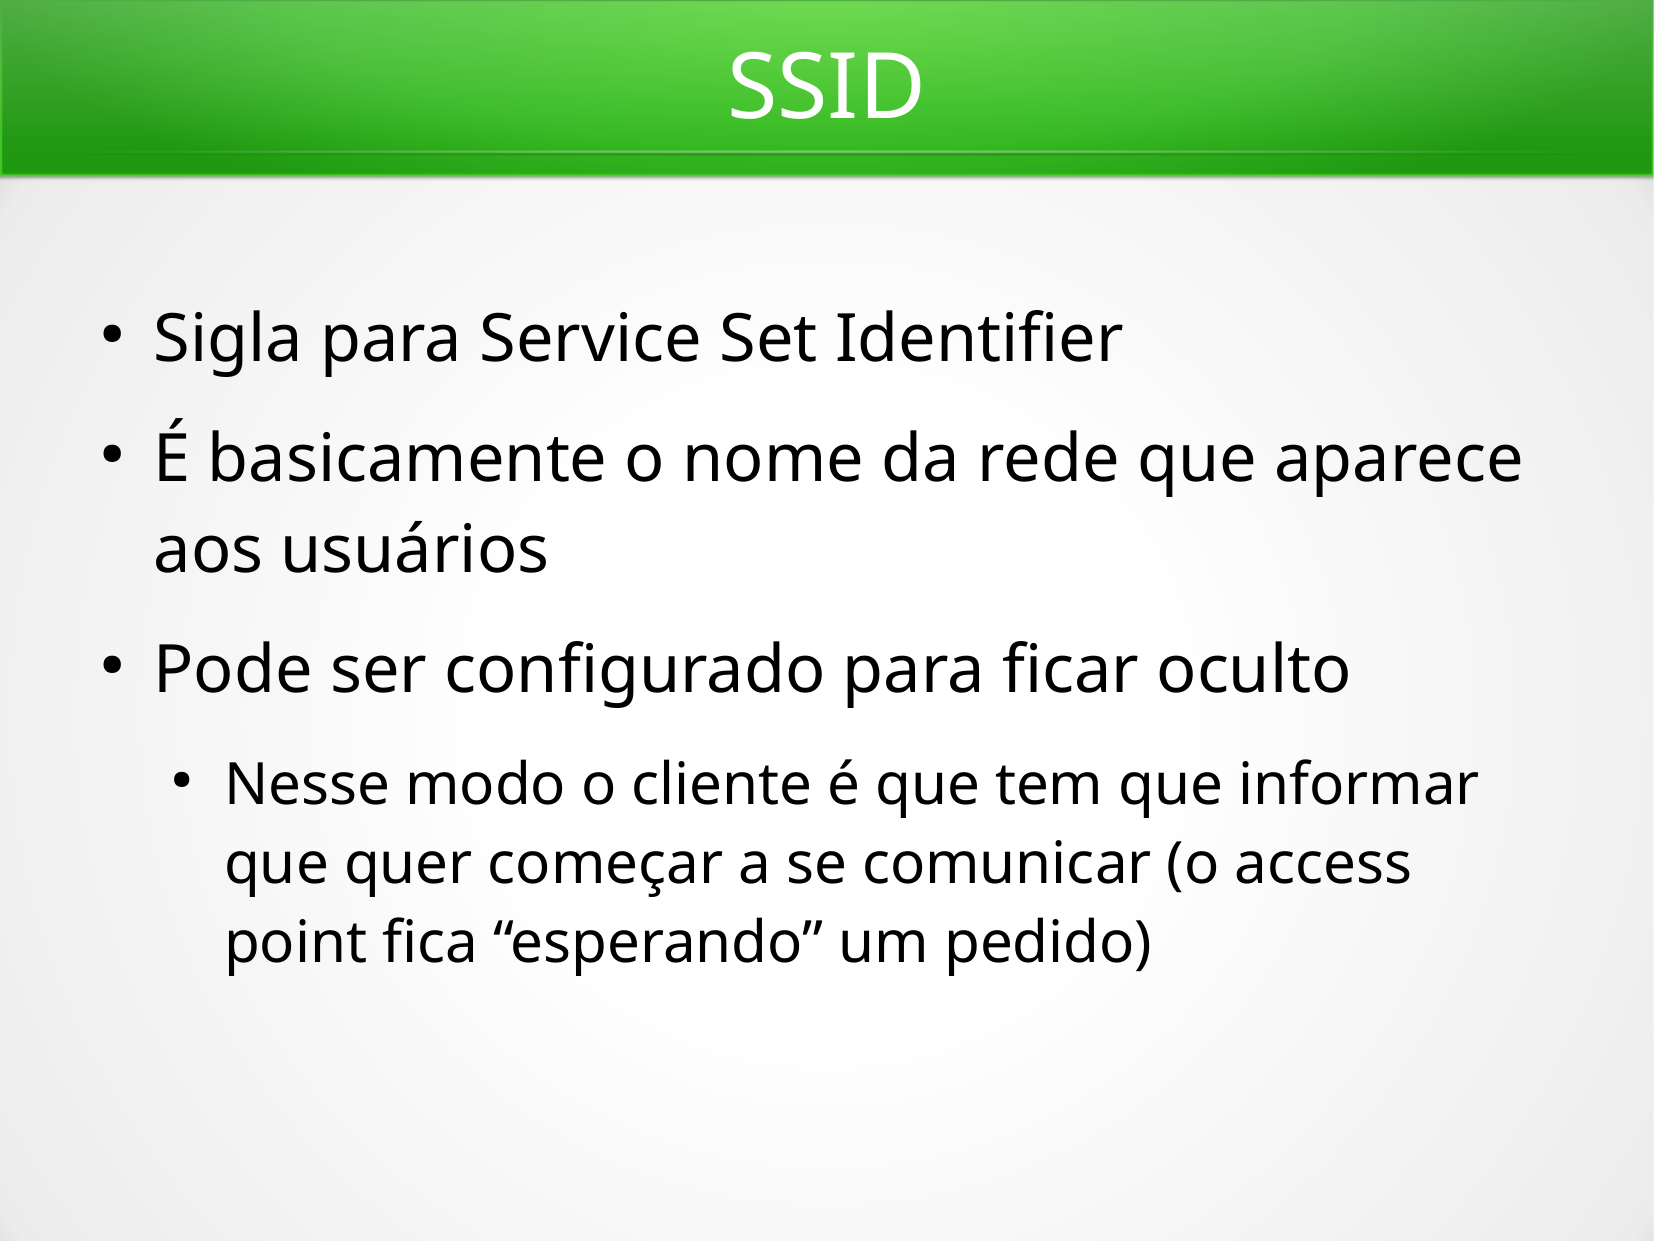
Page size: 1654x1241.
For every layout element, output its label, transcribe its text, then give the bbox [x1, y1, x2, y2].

title SSID [82, 11, 1571, 154]
picture [0, 0, 1654, 1241]
list Sigla para Service Set Identifier É basicamente o nome da rede que aparece aos usuários Pode ser configurado para ficar oculto Nesse modo o cliente é que tem que informar que quer começar a se comunicar (o access point fica “esperando” um pedido) [82, 290, 1571, 1010]
